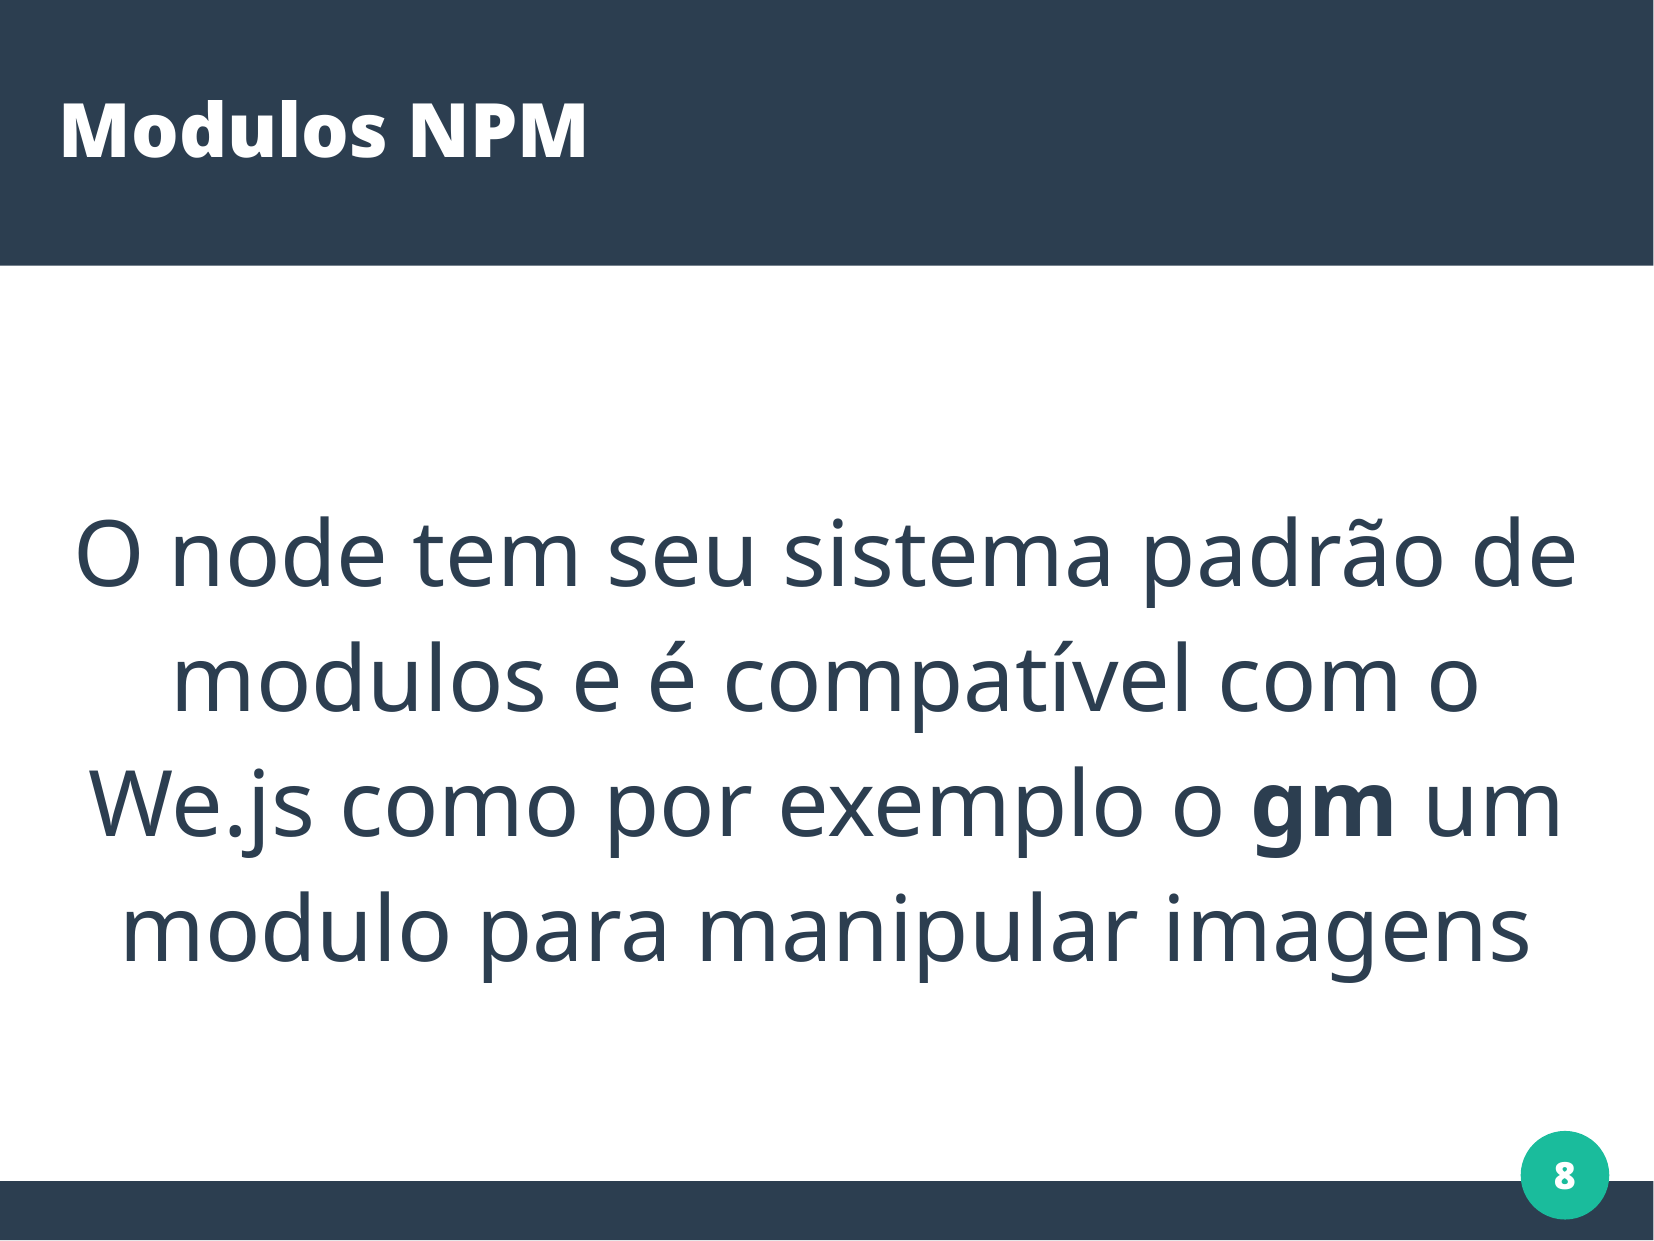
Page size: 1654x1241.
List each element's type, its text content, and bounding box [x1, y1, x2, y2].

subtitle O node tem seu sistema padrão de modulos e é compatível com o We.js como por exemplo o gm um modulo para manipular imagens [59, 324, 1595, 1152]
title Modulos NPM [59, 49, 1595, 207]
